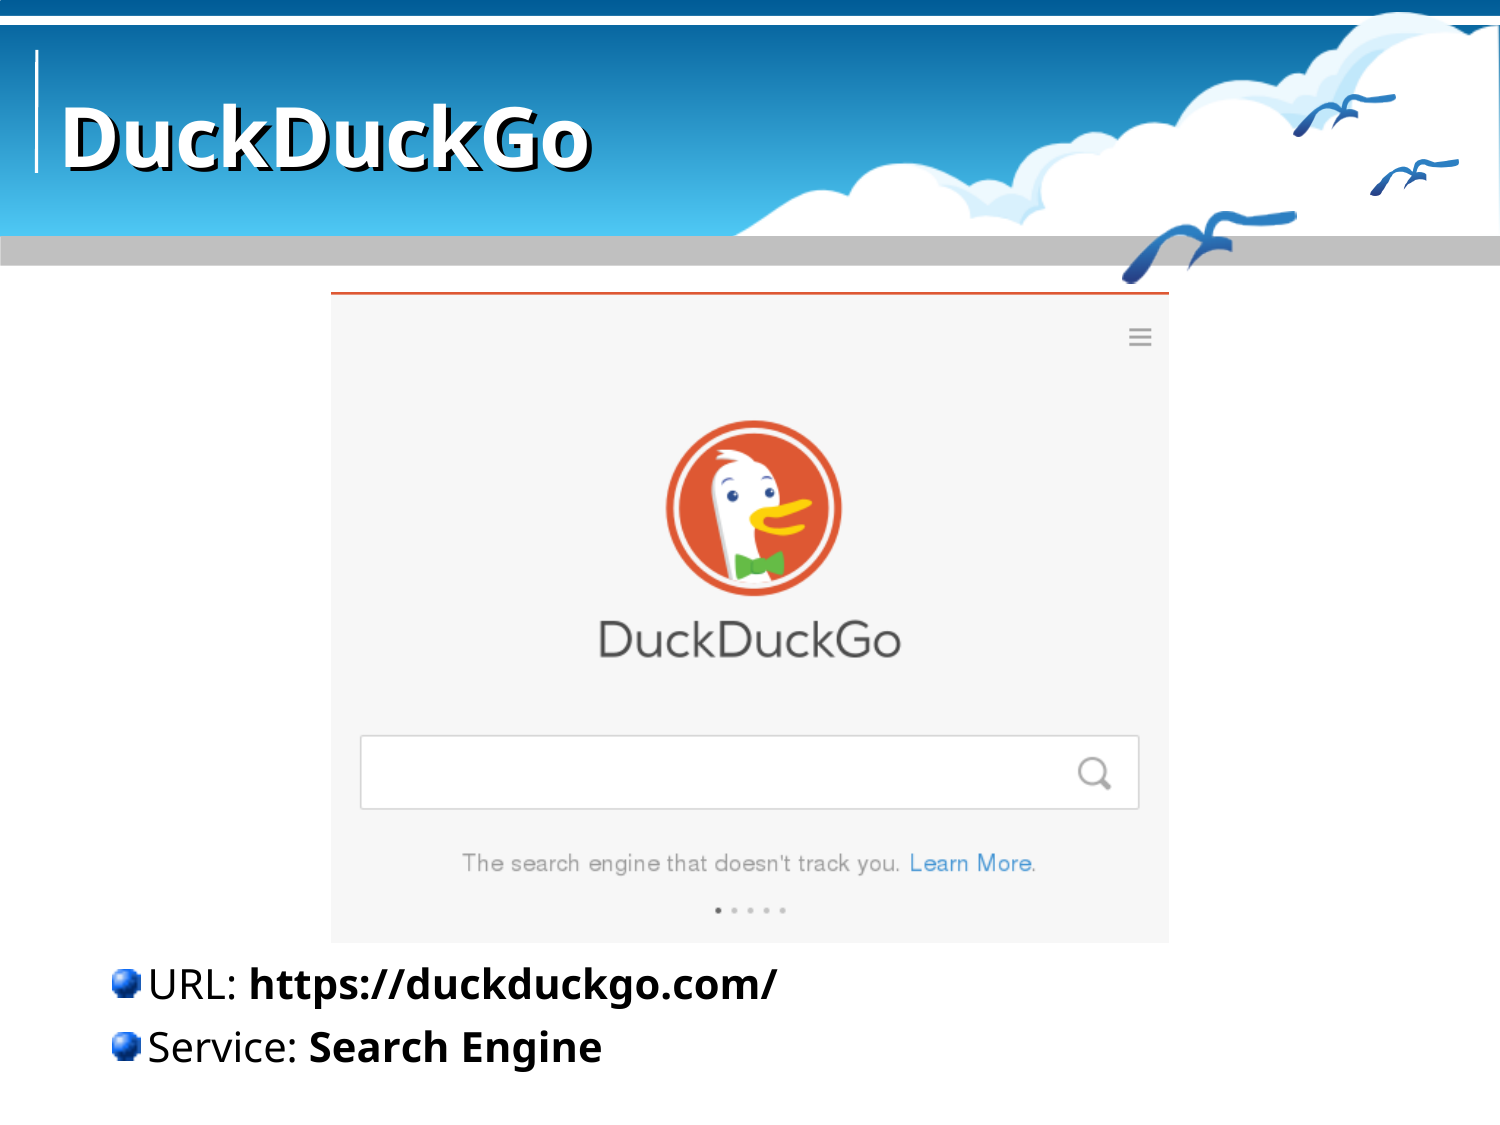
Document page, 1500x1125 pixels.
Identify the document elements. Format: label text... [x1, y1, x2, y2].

picture [331, 292, 1169, 943]
text_box URL: https://duckduckgo.com/ Service: Search Engine [97, 947, 1422, 1053]
picture [112, 1053, 141, 1061]
title DuckDuckGo [59, 86, 1465, 186]
picture [730, 12, 1500, 284]
